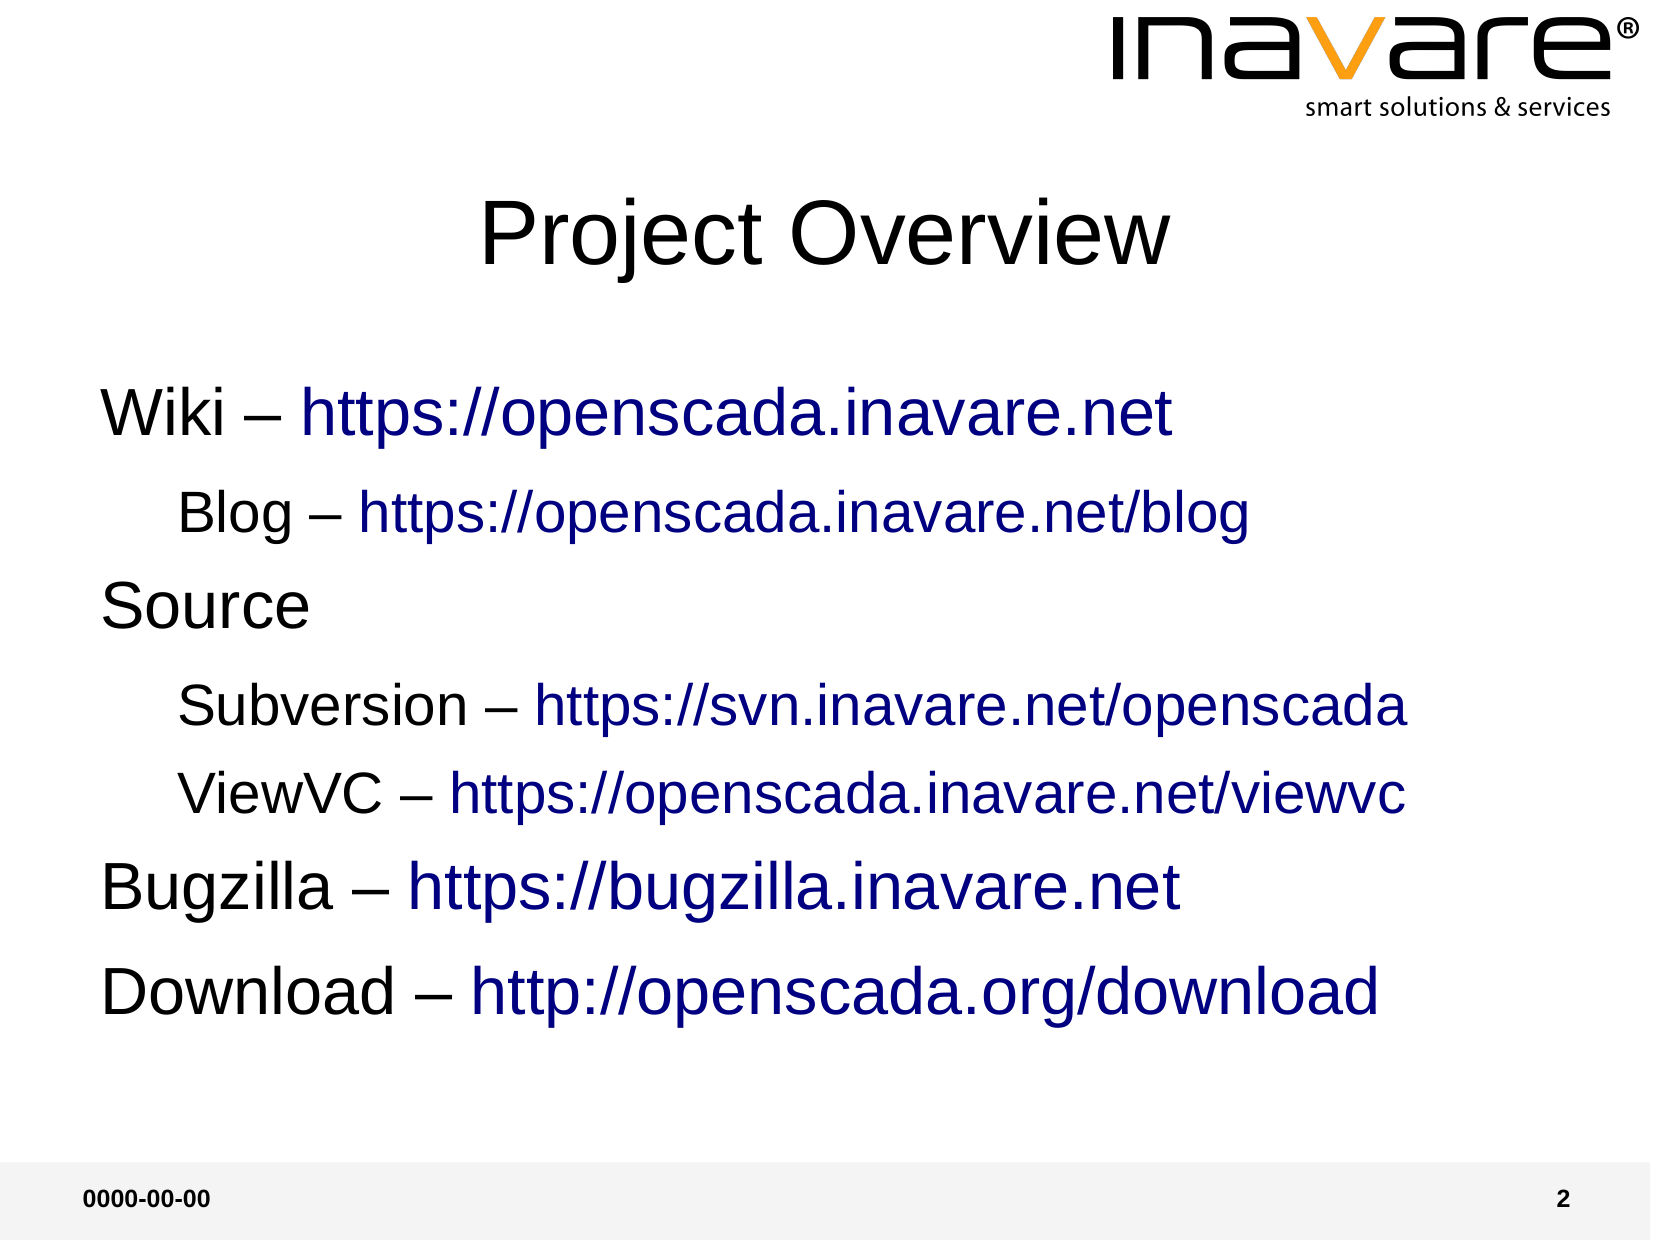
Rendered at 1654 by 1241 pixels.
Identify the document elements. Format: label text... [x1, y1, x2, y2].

list Wiki – https://openscada.inavare.net Blog – https://openscada.inavare.net/blog Source Subversion – https://svn.inavare.net/openscada ViewVC – https://openscada.inavare.net/viewvc Bugzilla – https://bugzilla.inavare.net Download – http://openscada.org/download [82, 375, 1571, 1088]
picture [1113, 17, 1639, 116]
title Project Overview [37, 157, 1613, 309]
